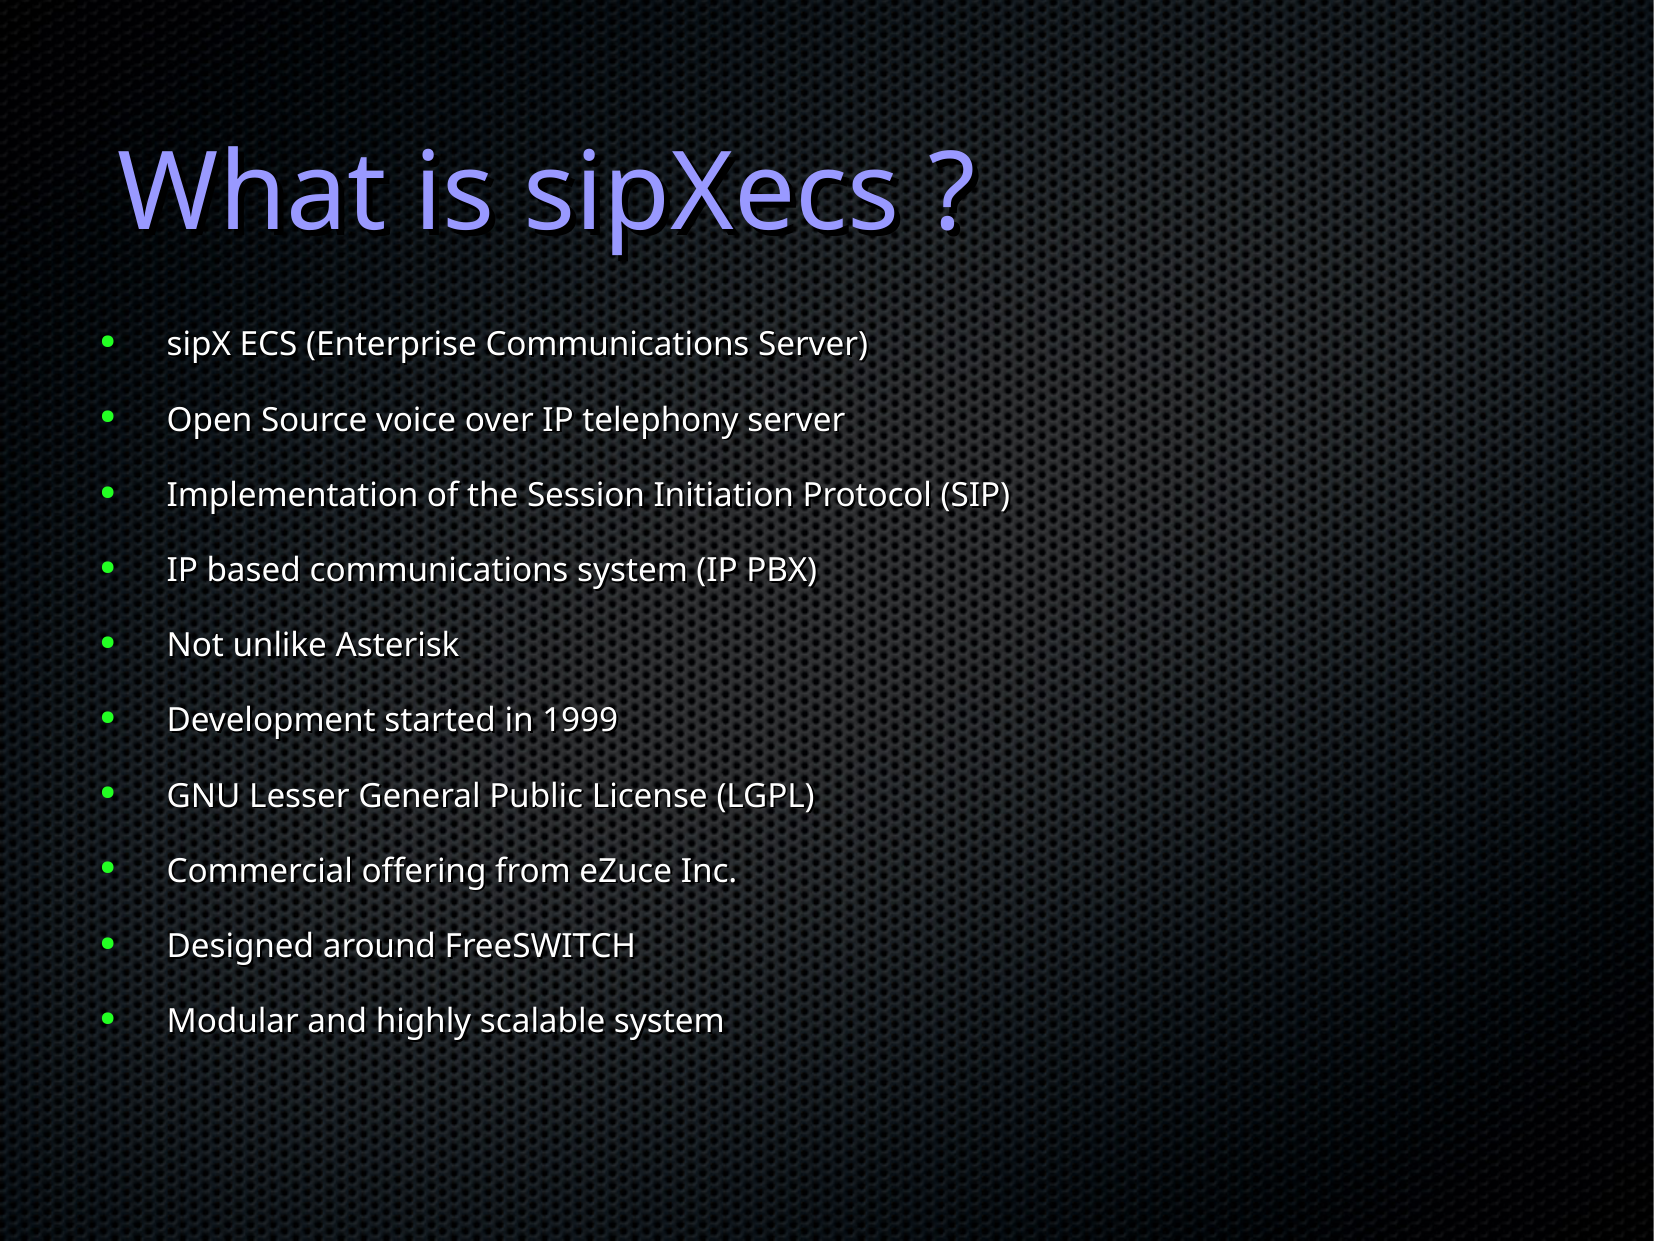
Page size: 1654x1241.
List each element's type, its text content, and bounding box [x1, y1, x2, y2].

title What is sipXecs ? [100, 32, 1554, 320]
picture [0, 0, 1654, 1241]
list sipX ECS (Enterprise Communications Server) Open Source voice over IP telephony server Implementation of the Session Initiation Protocol (SIP) IP based communications system (IP PBX) Not unlike Asterisk Development started in 1999 GNU Lesser General Public License (LGPL) Commercial offering from eZuce Inc. Designed around FreeSWITCH Modular and highly scalable system [100, 320, 1554, 1191]
